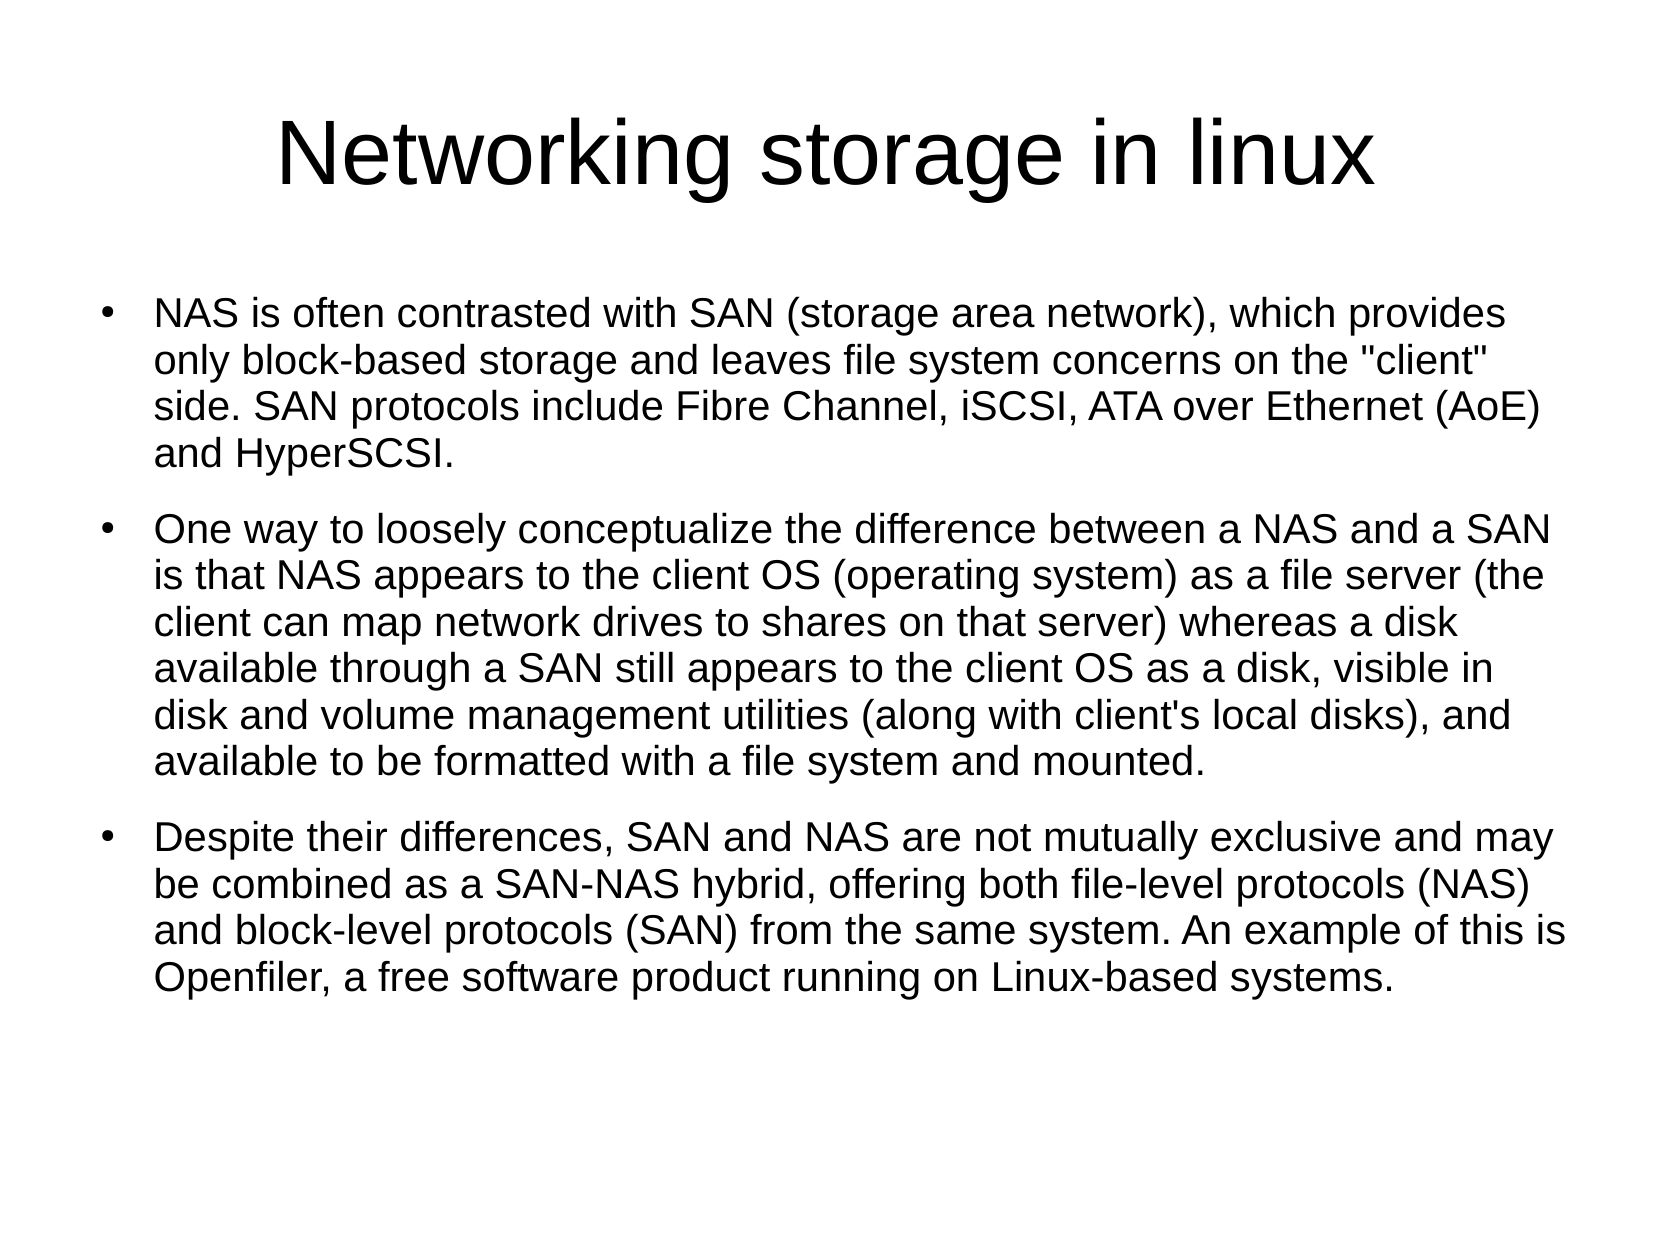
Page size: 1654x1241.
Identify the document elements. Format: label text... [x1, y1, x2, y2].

list NAS is often contrasted with SAN (storage area network), which provides only block-based storage and leaves file system concerns on the "client" side. SAN protocols include Fibre Channel, iSCSI, ATA over Ethernet (AoE) and HyperSCSI. One way to loosely conceptualize the difference between a NAS and a SAN is that NAS appears to the client OS (operating system) as a file server (the client can map network drives to shares on that server) whereas a disk available through a SAN still appears to the client OS as a disk, visible in disk and volume management utilities (along with client's local disks), and available to be formatted with a file system and mounted. Despite their differences, SAN and NAS are not mutually exclusive and may be combined as a SAN-NAS hybrid, offering both file-level protocols (NAS) and block-level protocols (SAN) from the same system. An example of this is Openfiler, a free software product running on Linux-based systems. [82, 290, 1571, 1109]
title Networking storage in linux [82, 49, 1571, 257]
